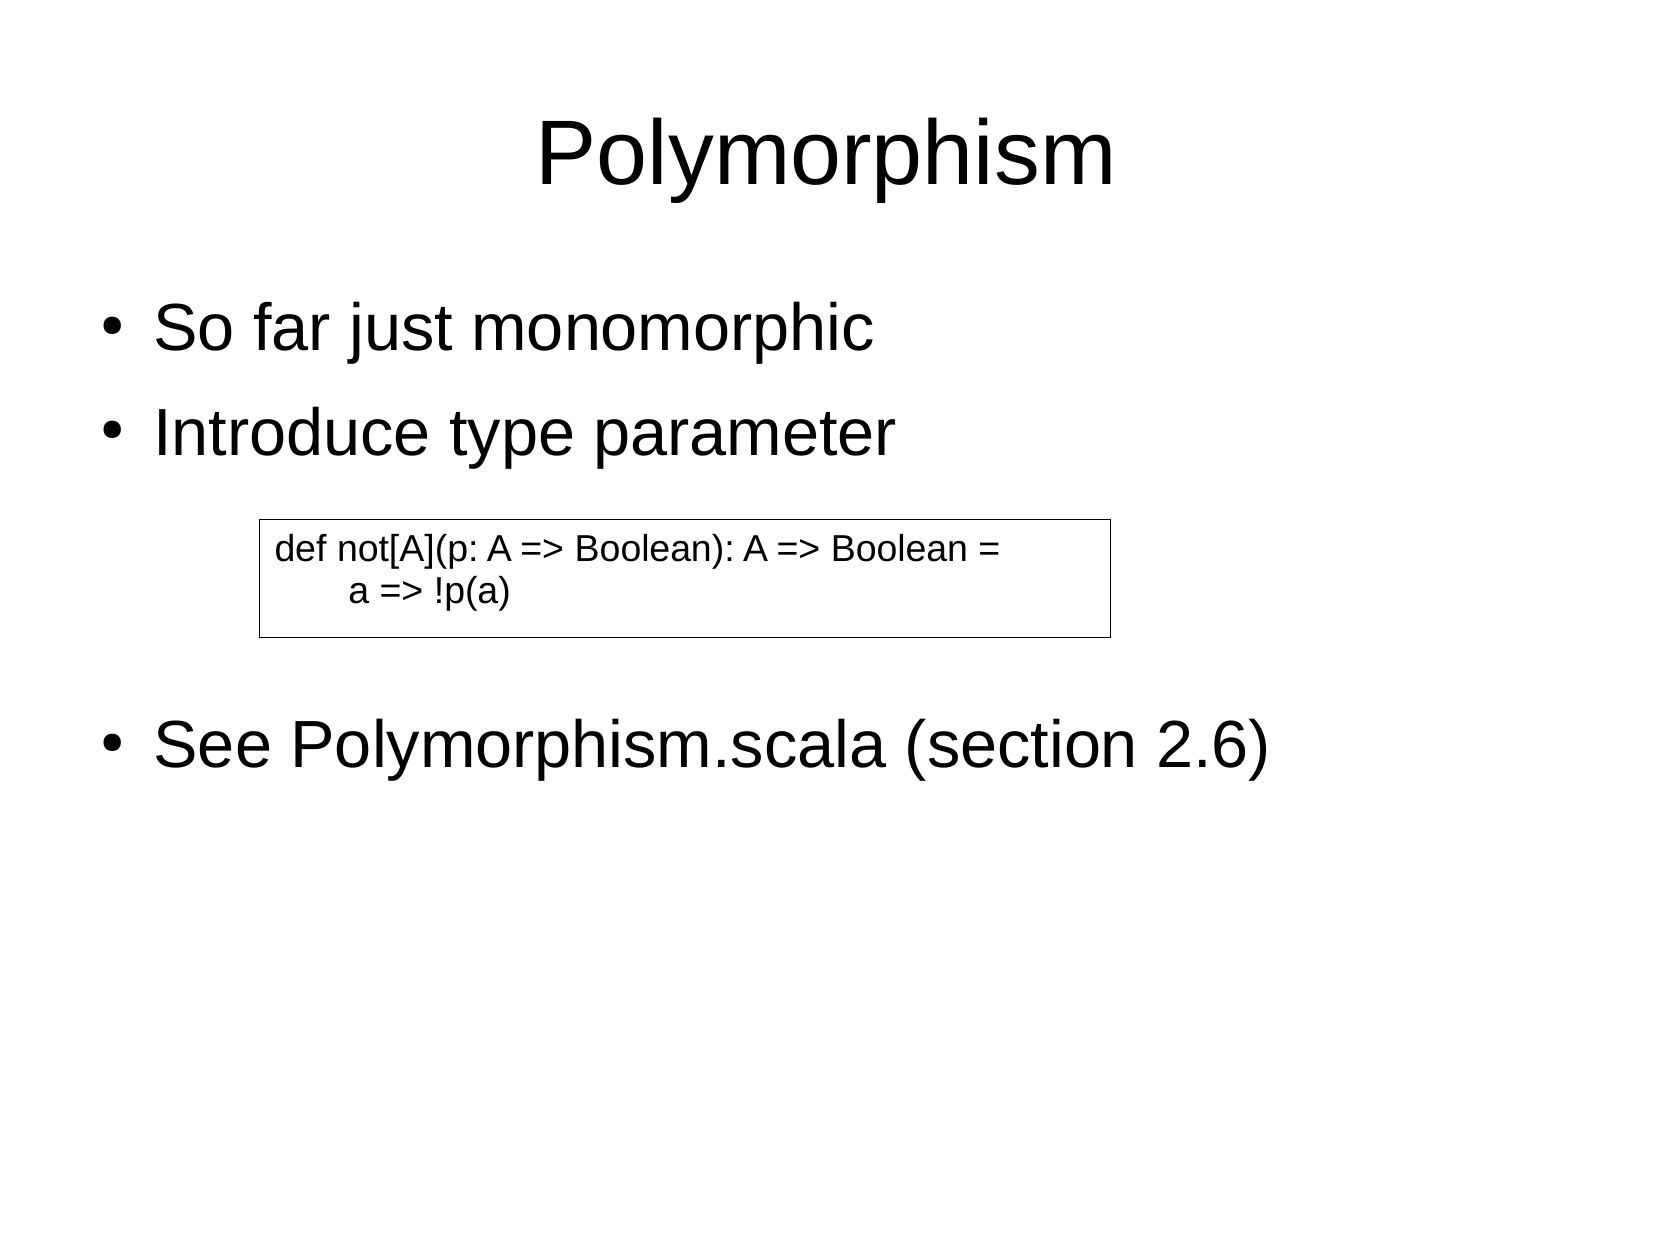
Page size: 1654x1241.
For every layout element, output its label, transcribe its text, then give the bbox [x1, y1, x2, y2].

text_box def not[A](p: A => Boolean): A => Boolean = a => !p(a) [259, 519, 1111, 638]
list So far just monomorphic Introduce type parameter See Polymorphism.scala (section 2.6) [82, 290, 1538, 1010]
title Polymorphism [82, 49, 1571, 257]
